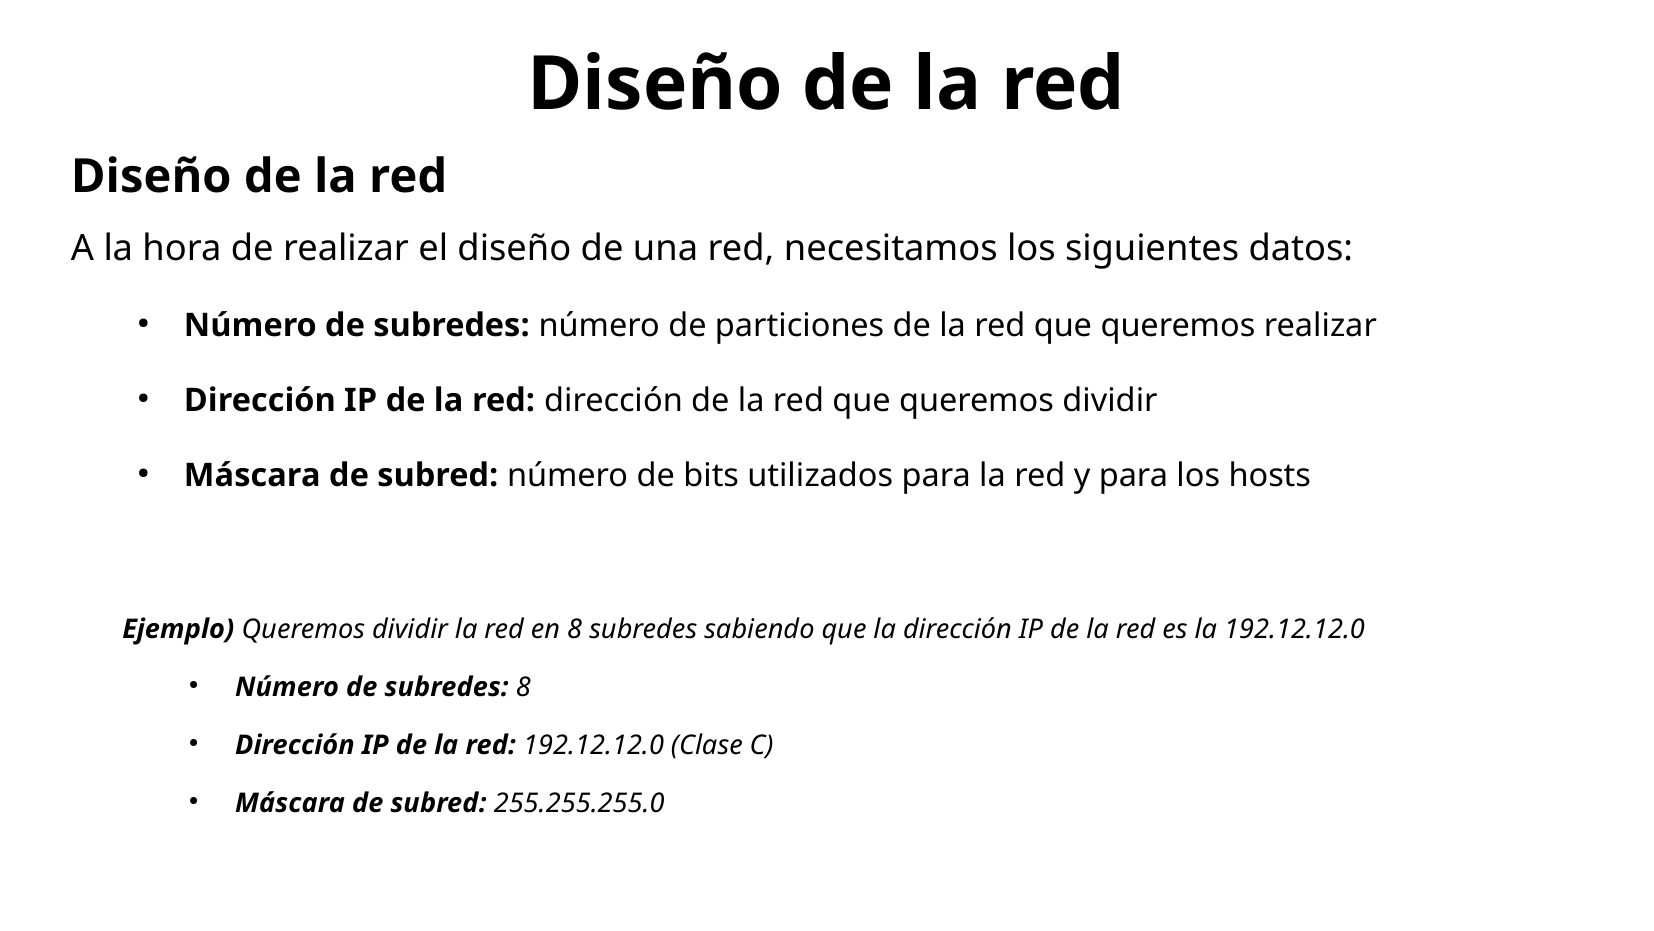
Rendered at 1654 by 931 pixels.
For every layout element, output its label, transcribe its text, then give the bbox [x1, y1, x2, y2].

title Diseño de la red [82, 25, 1571, 136]
list Diseño de la red A la hora de realizar el diseño de una red, necesitamos los siguientes datos: Número de subredes: número de particiones de la red que queremos realizar Dirección IP de la red: dirección de la red que queremos dividir Máscara de subred: número de bits utilizados para la red y para los hosts Ejemplo) Queremos dividir la red en 8 subredes sabiendo que la dirección IP de la red es la 192.12.12.0 Número de subredes: 8 Dirección IP de la red: 192.12.12.0 (Clase C) Máscara de subred: 255.255.255.0 [70, 141, 1583, 821]
